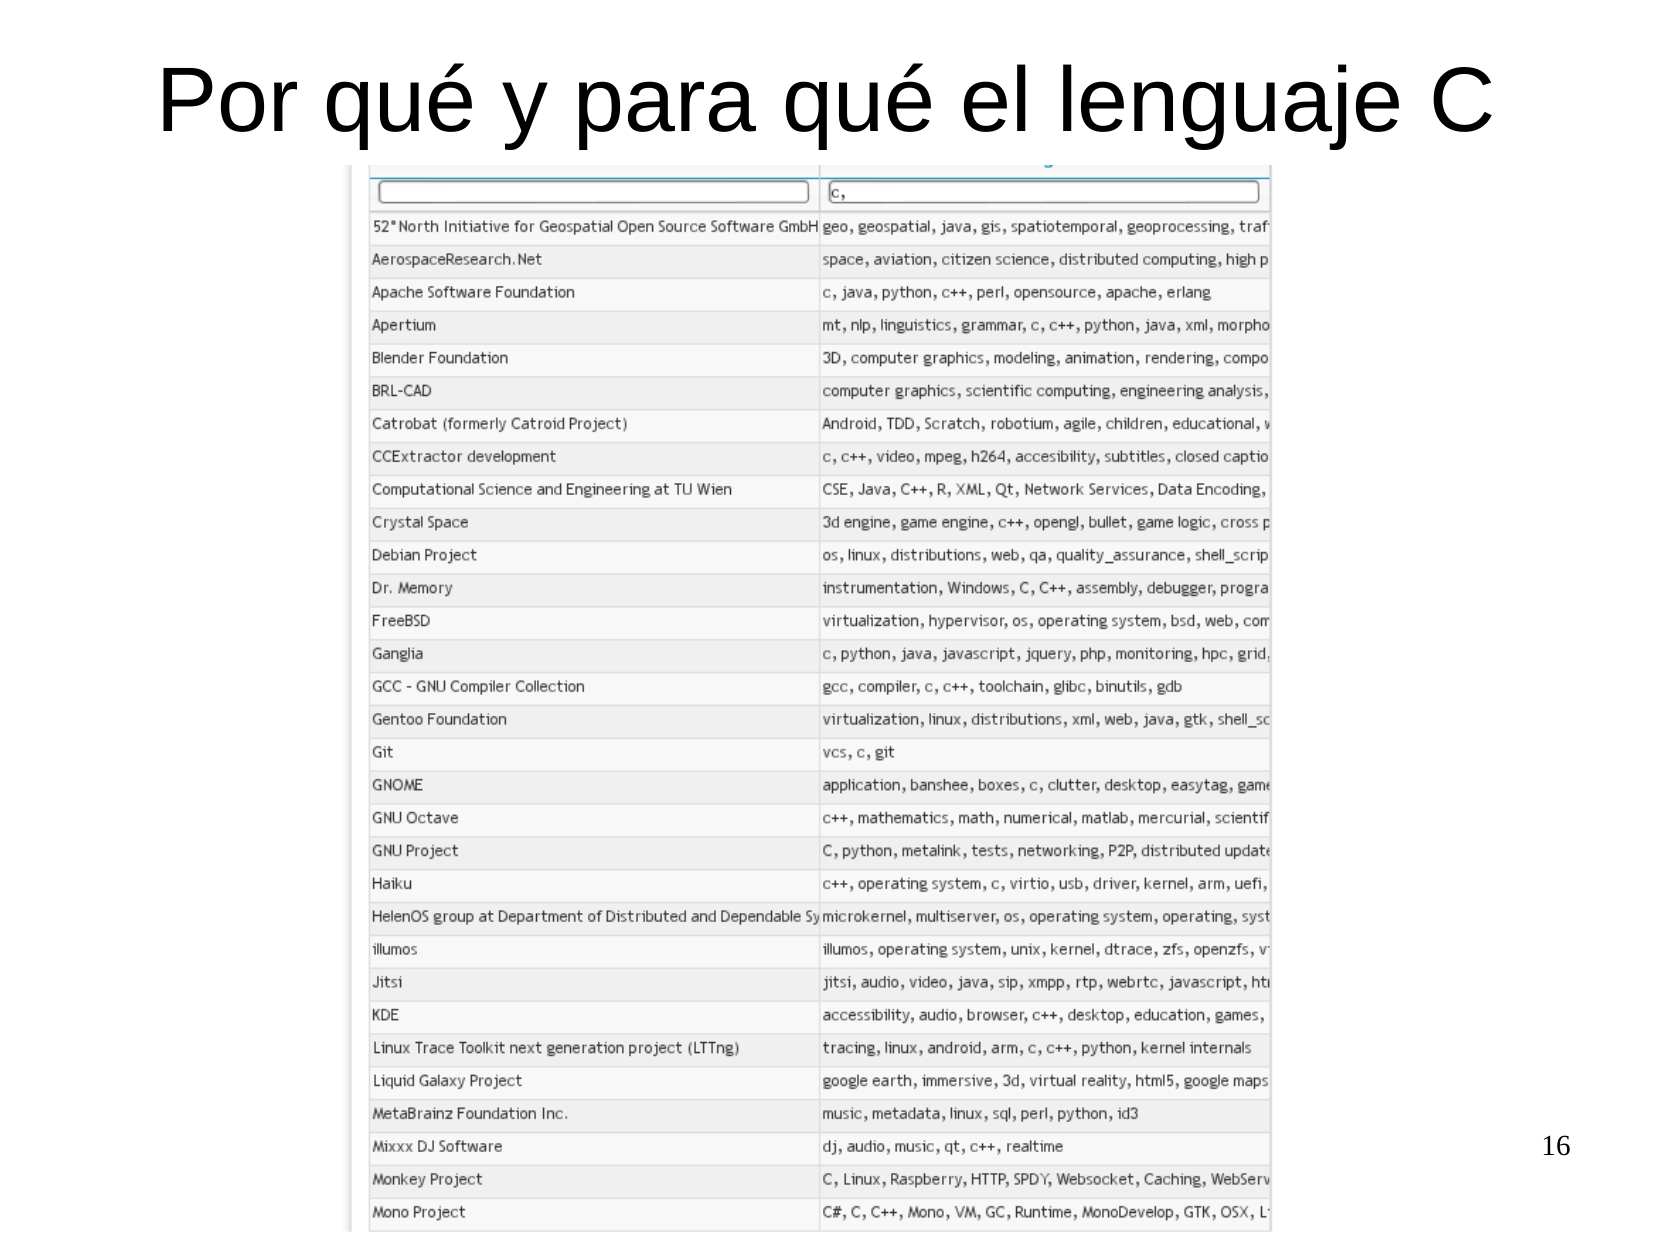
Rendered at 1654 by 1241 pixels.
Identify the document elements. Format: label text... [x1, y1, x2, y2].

picture [342, 165, 1312, 1241]
title Por qué y para qué el lenguaje C [82, 0, 1571, 204]
